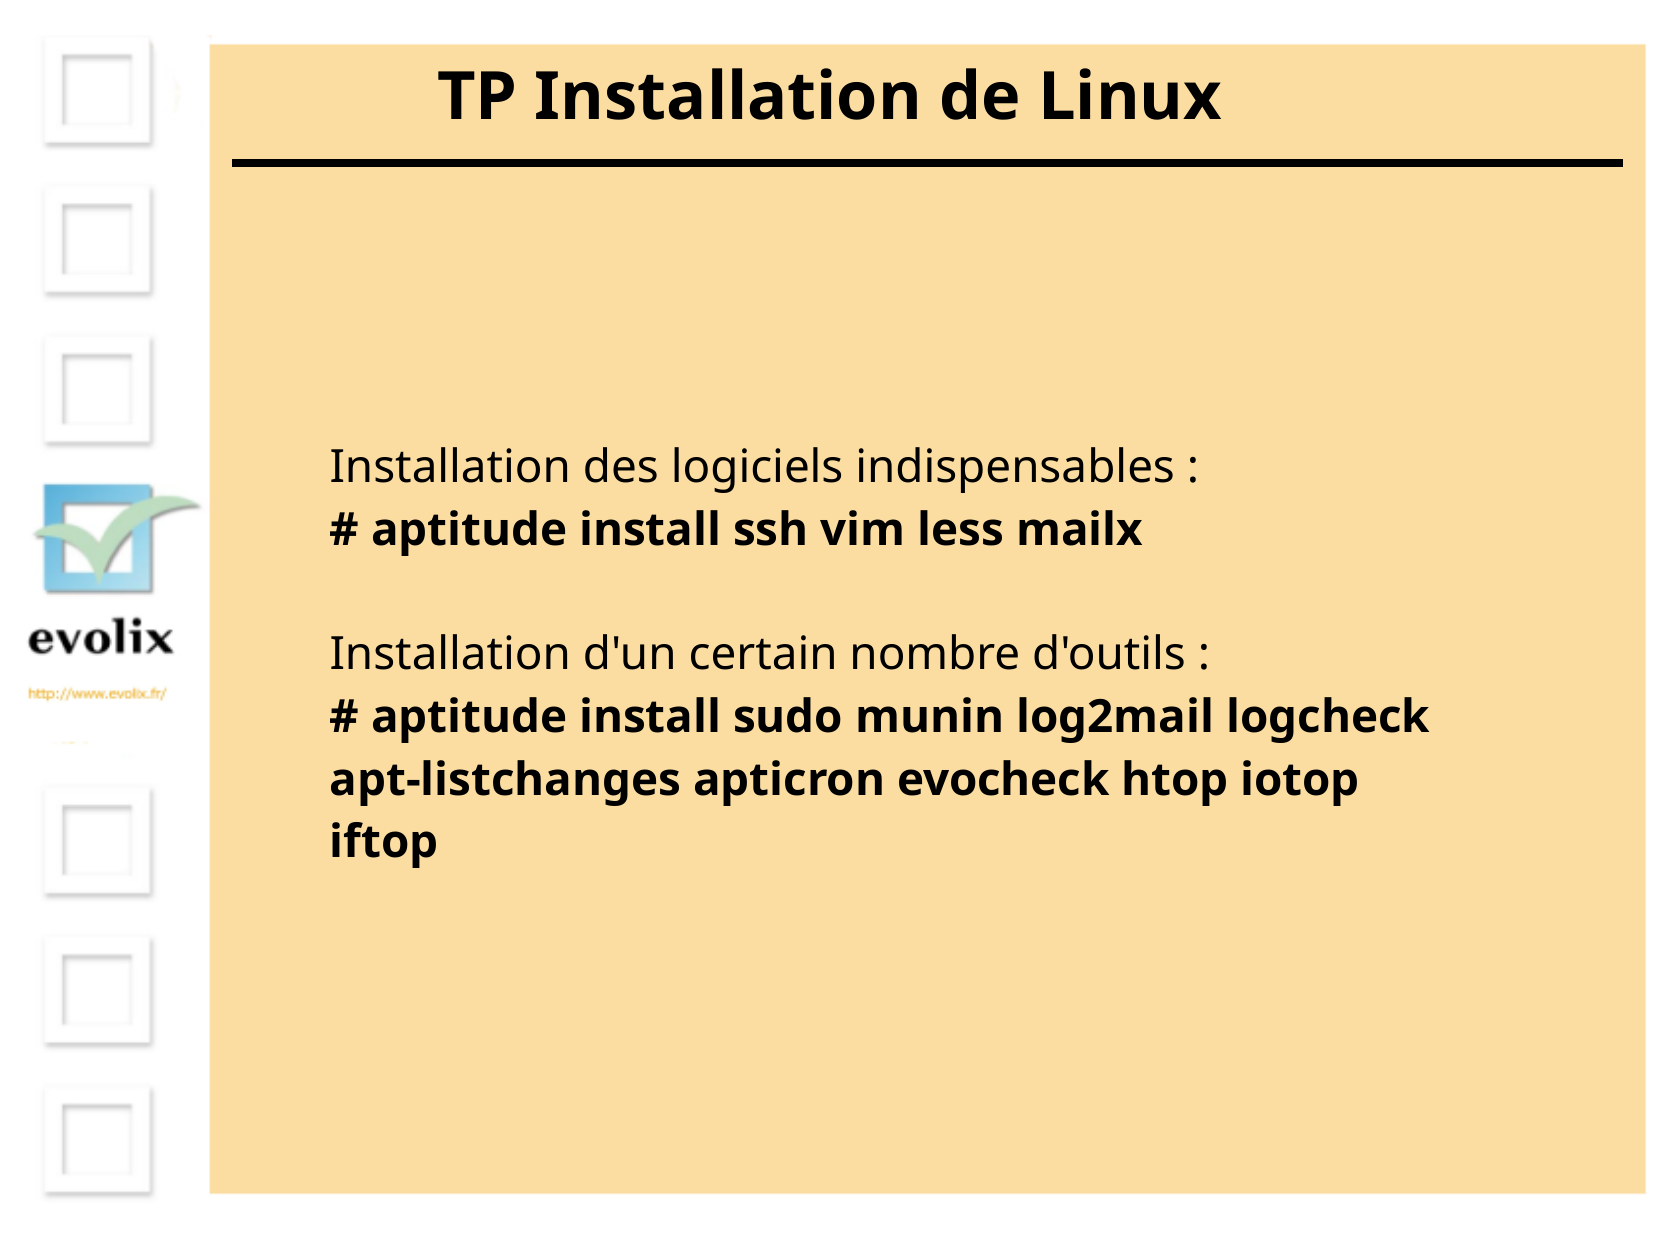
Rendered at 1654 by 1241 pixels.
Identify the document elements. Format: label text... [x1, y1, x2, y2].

subtitle Installation des logiciels indispensables : # aptitude install ssh vim less mailx Installation d'un certain nombre d'outils : # aptitude install sudo munin log2mail logcheck apt-listchanges apticron evocheck htop iotop iftop [254, 173, 1456, 1194]
title TP Installation de Linux [21, 18, 1638, 169]
picture [0, 35, 1654, 1204]
